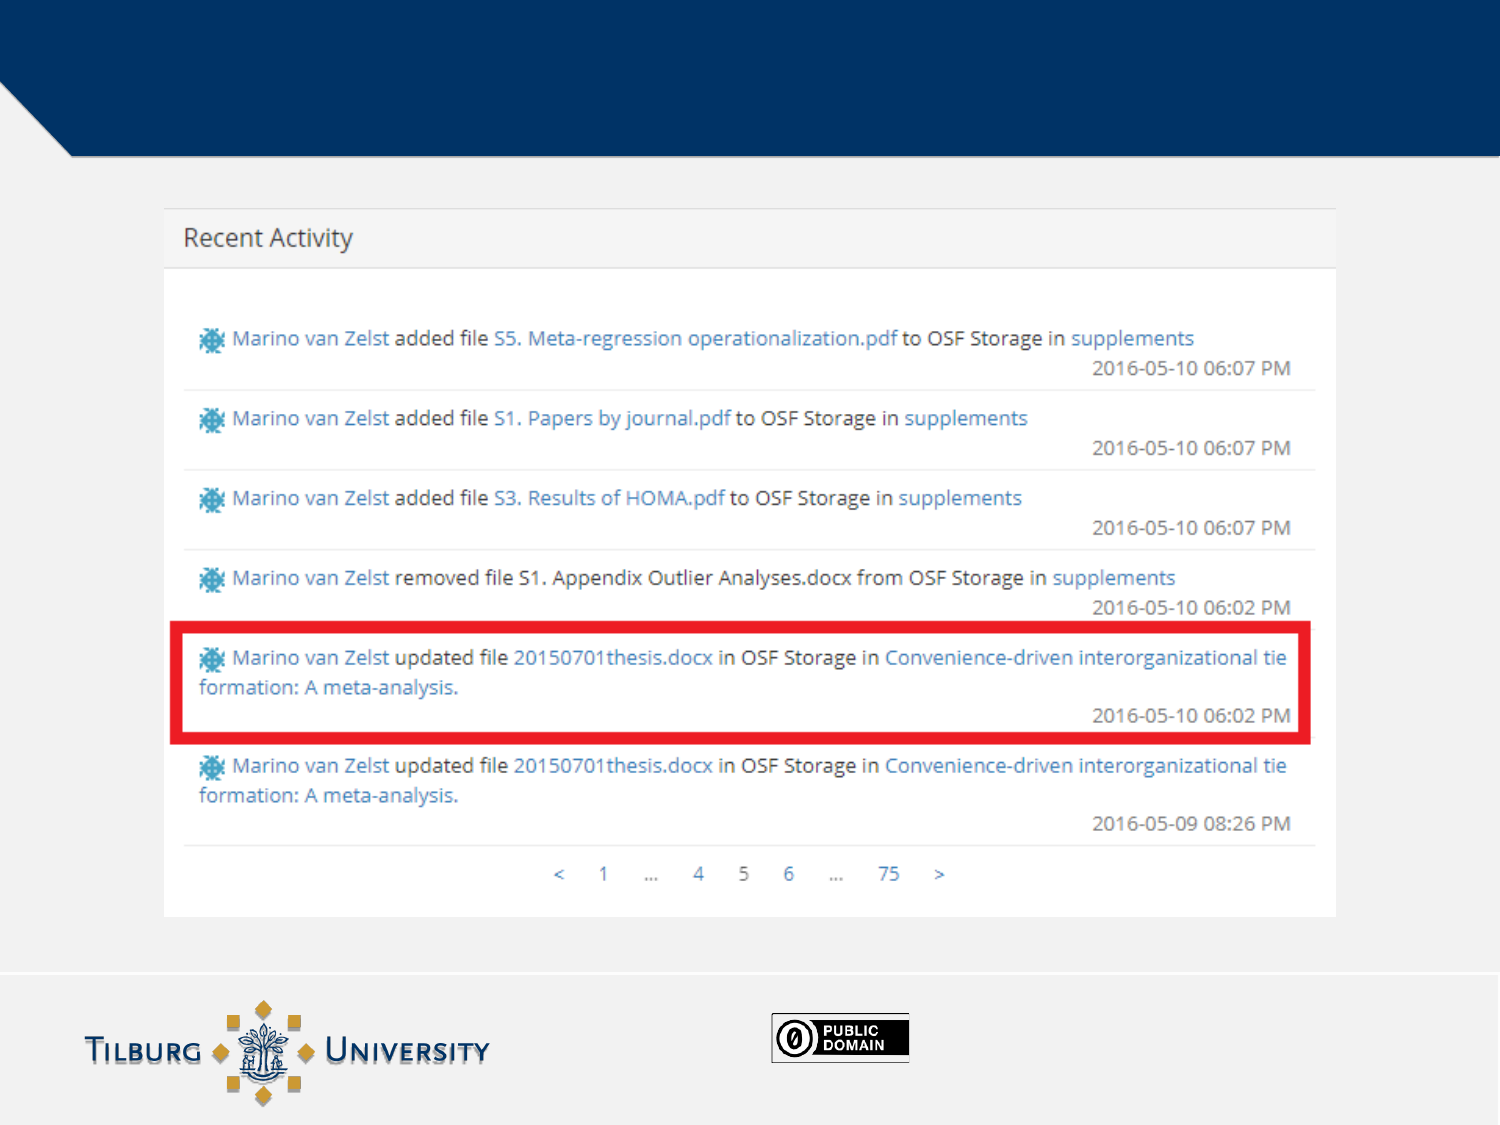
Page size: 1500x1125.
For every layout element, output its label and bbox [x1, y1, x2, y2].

picture [164, 208, 1336, 917]
text_box [772, 1014, 909, 1062]
